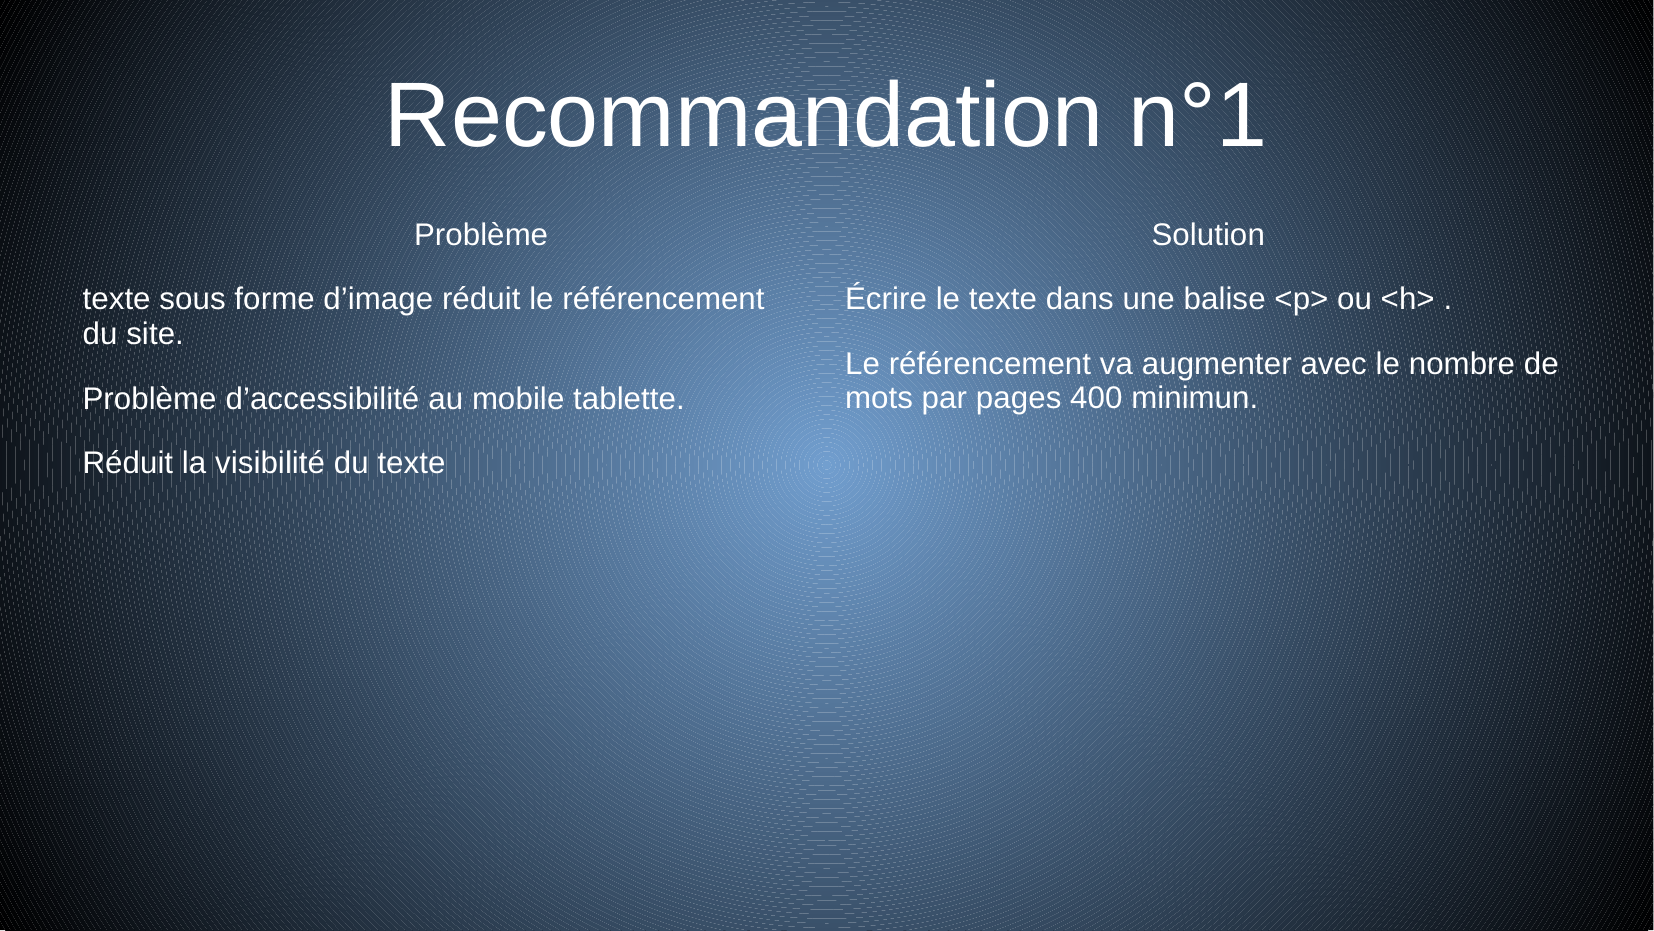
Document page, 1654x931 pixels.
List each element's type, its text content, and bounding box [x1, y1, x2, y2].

list Solution Écrire le texte dans une balise <p> ou <h> . Le référencement va augmenter avec le nombre de mots par pages 400 minimun. [845, 217, 1572, 758]
title Recommandation n°1 [82, 37, 1571, 193]
list Problème texte sous forme d’image réduit le référencement du site. Problème d’accessibilité au mobile tablette. Réduit la visibilité du texte [82, 217, 809, 758]
